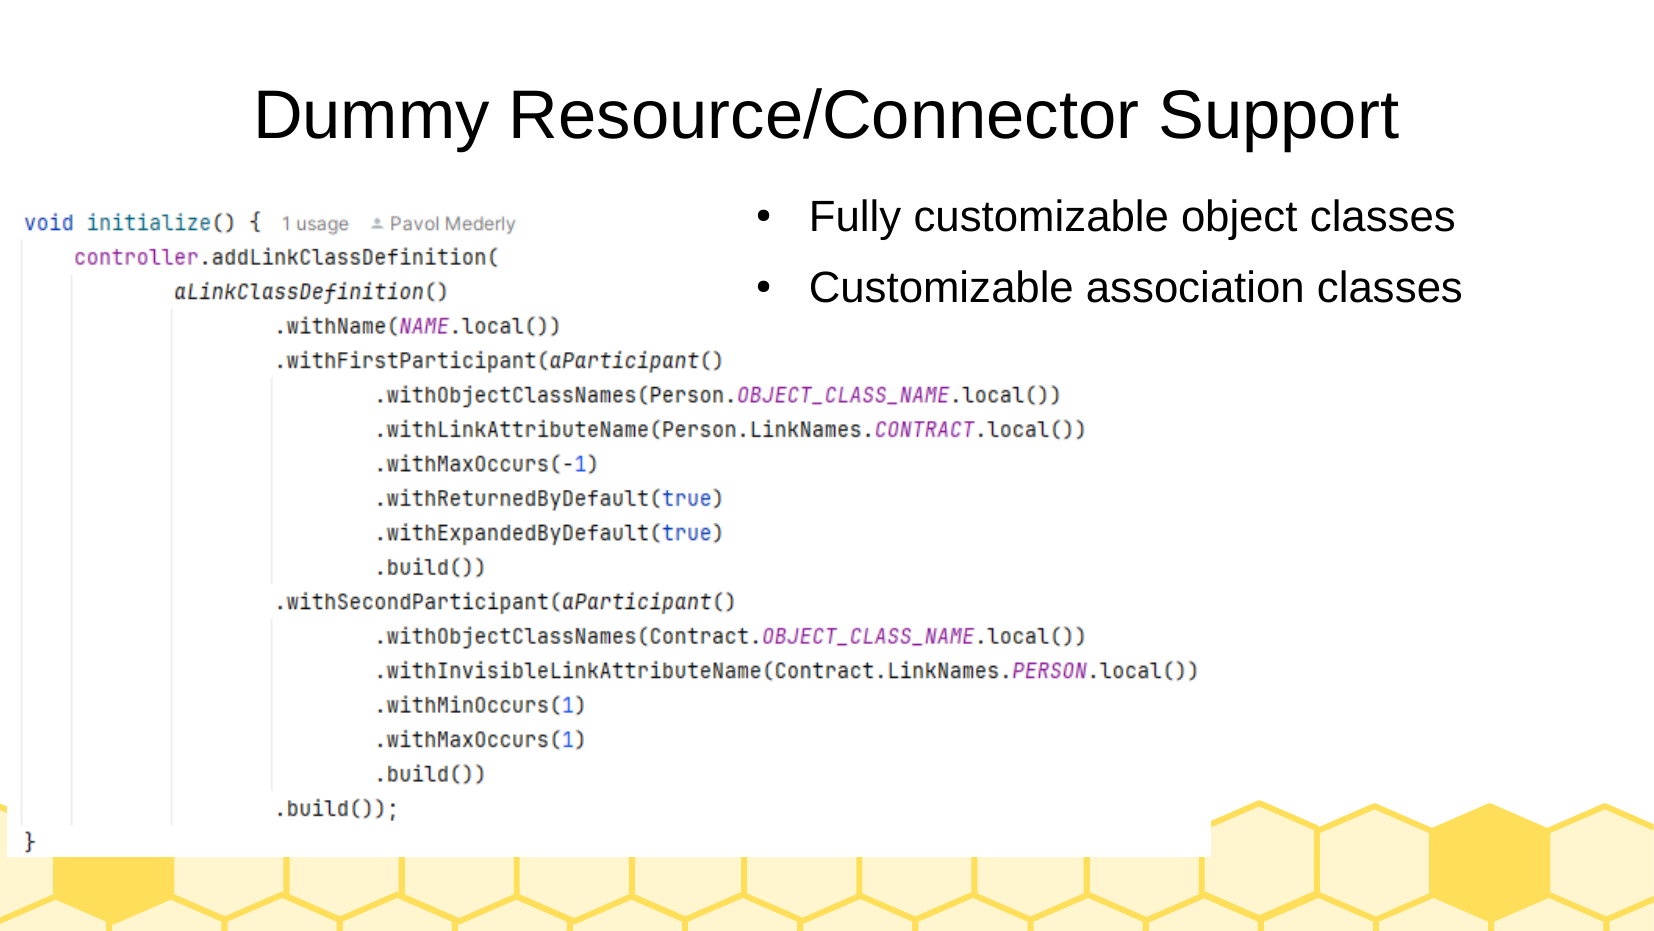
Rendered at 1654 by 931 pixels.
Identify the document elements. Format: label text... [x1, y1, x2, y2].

title Dummy Resource/Connector Support [82, 37, 1571, 193]
list Fully customizable object classes Customizable association classes [738, 192, 1654, 732]
picture [7, 207, 1211, 857]
